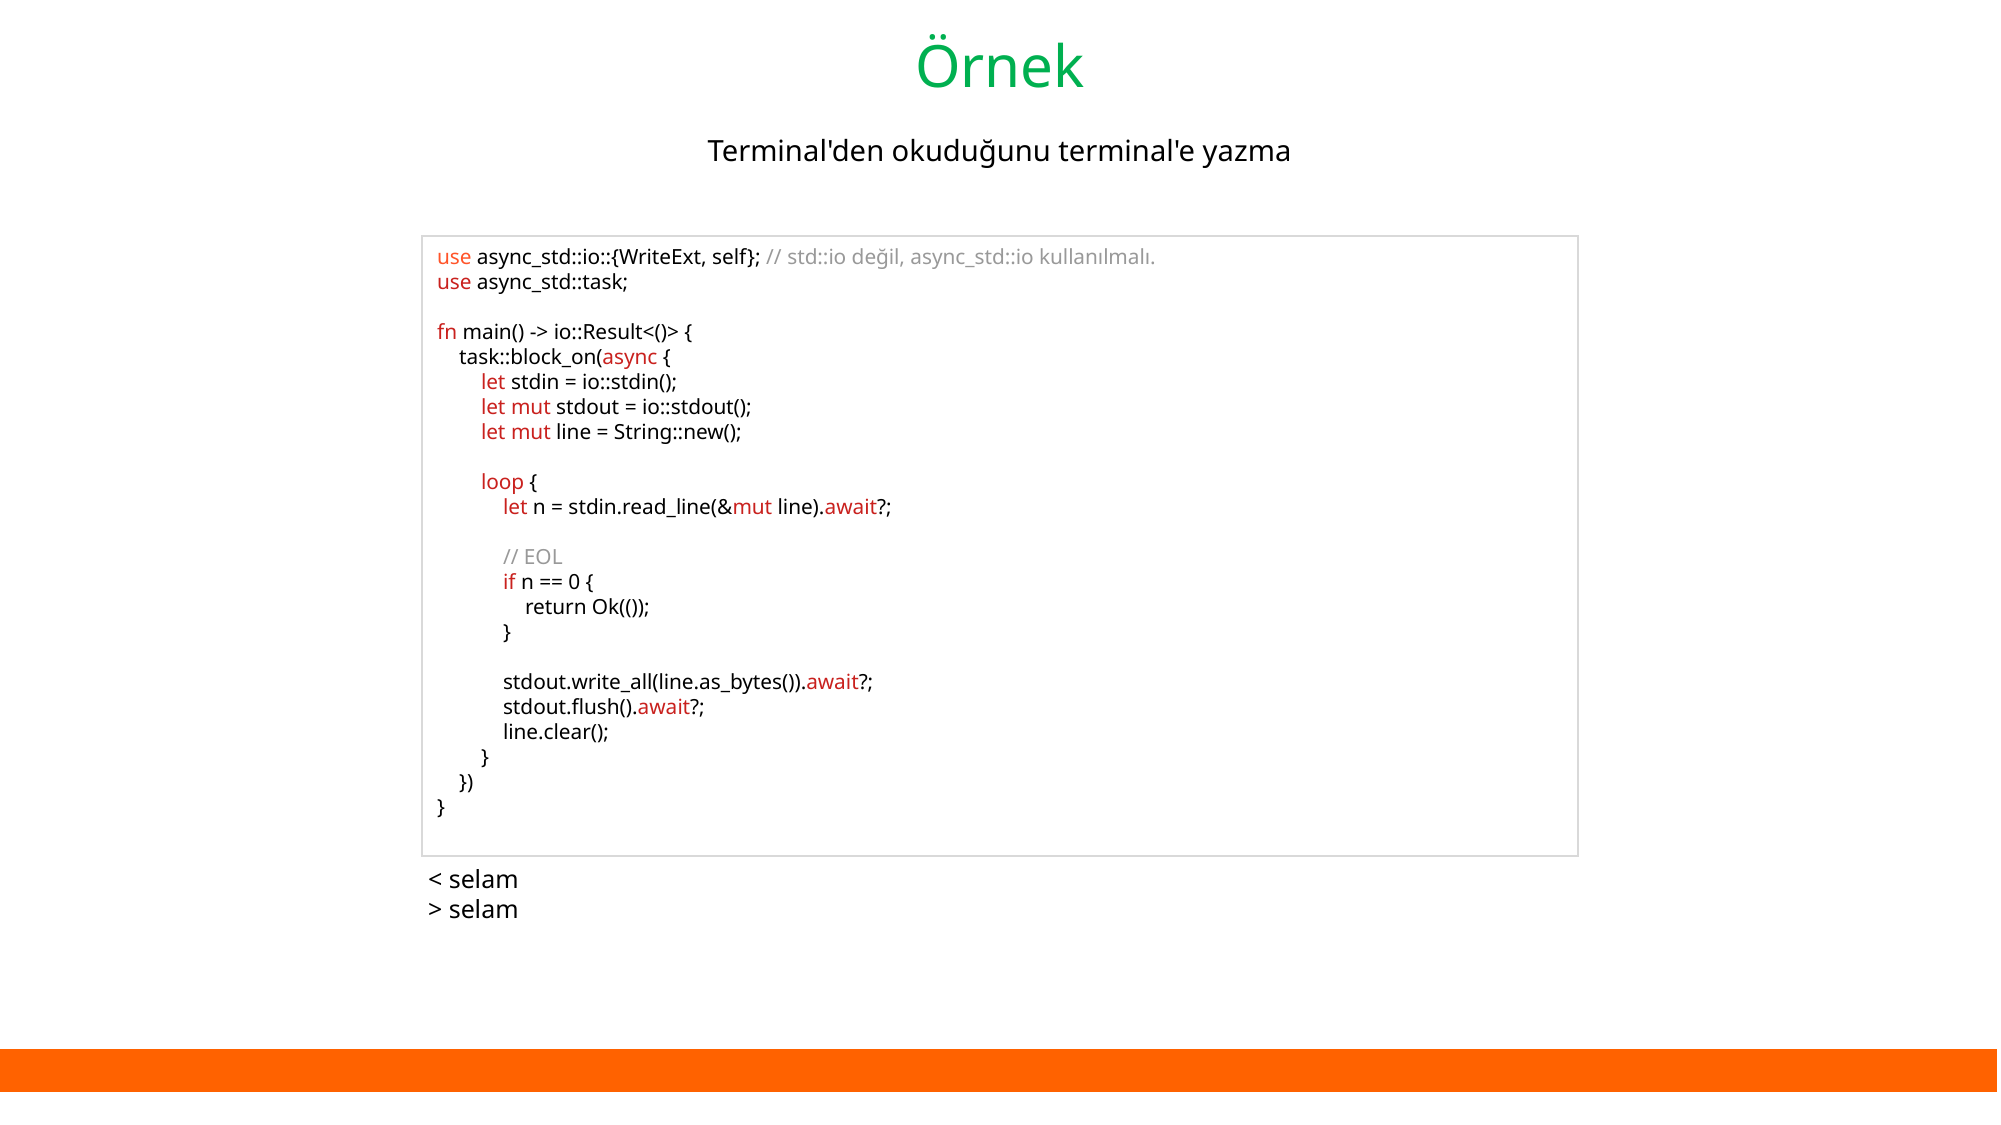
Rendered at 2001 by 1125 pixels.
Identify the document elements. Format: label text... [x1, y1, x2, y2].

text_box < selam > selam [413, 856, 1182, 945]
text_box Terminal'den okuduğunu terminal'e yazma [451, 125, 1549, 178]
text_box use async_std::io::{WriteExt, self}; // std::io değil, async_std::io kullanılmalı. use async_std::task; fn main() -> io::Result<()> { task::block_on(async { let stdin = io::stdin(); let mut stdout = io::stdout(); let mut line = String::new(); loop { let n = stdin.read_line(&mut line).await?; // EOL if n == 0 { return Ok(()); } stdout.write_all(line.as_bytes()).await?; stdout.flush().await?; line.clear(); } }) } [422, 236, 1578, 857]
text_box Örnek [420, 29, 1580, 119]
text_box [0, 1049, 1997, 1092]
